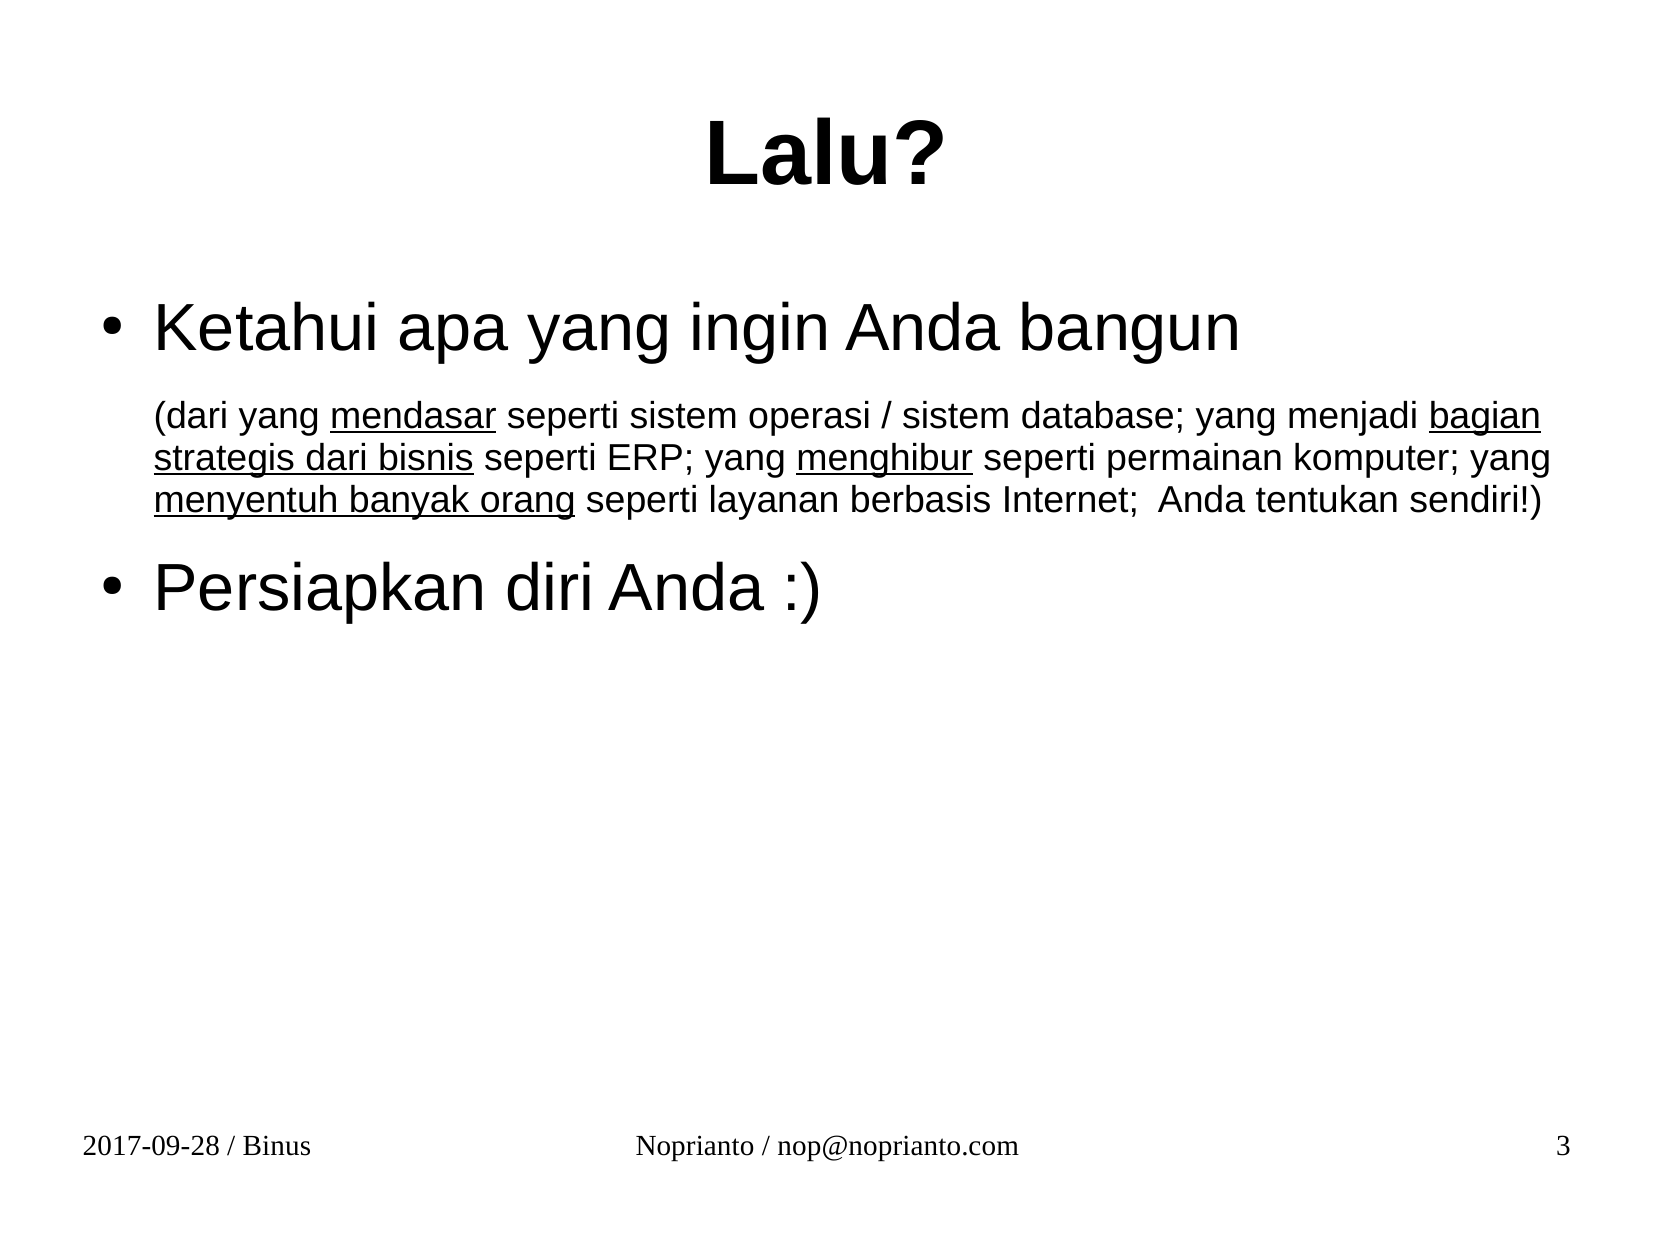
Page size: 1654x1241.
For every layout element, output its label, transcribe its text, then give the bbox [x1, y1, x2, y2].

list Ketahui apa yang ingin Anda bangun (dari yang mendasar seperti sistem operasi / sistem database; yang menjadi bagian strategis dari bisnis seperti ERP; yang menghibur seperti permainan komputer; yang menyentuh banyak orang seperti layanan berbasis Internet; Anda tentukan sendiri!) Persiapkan diri Anda :) [82, 290, 1571, 1010]
title Lalu? [82, 49, 1571, 257]
